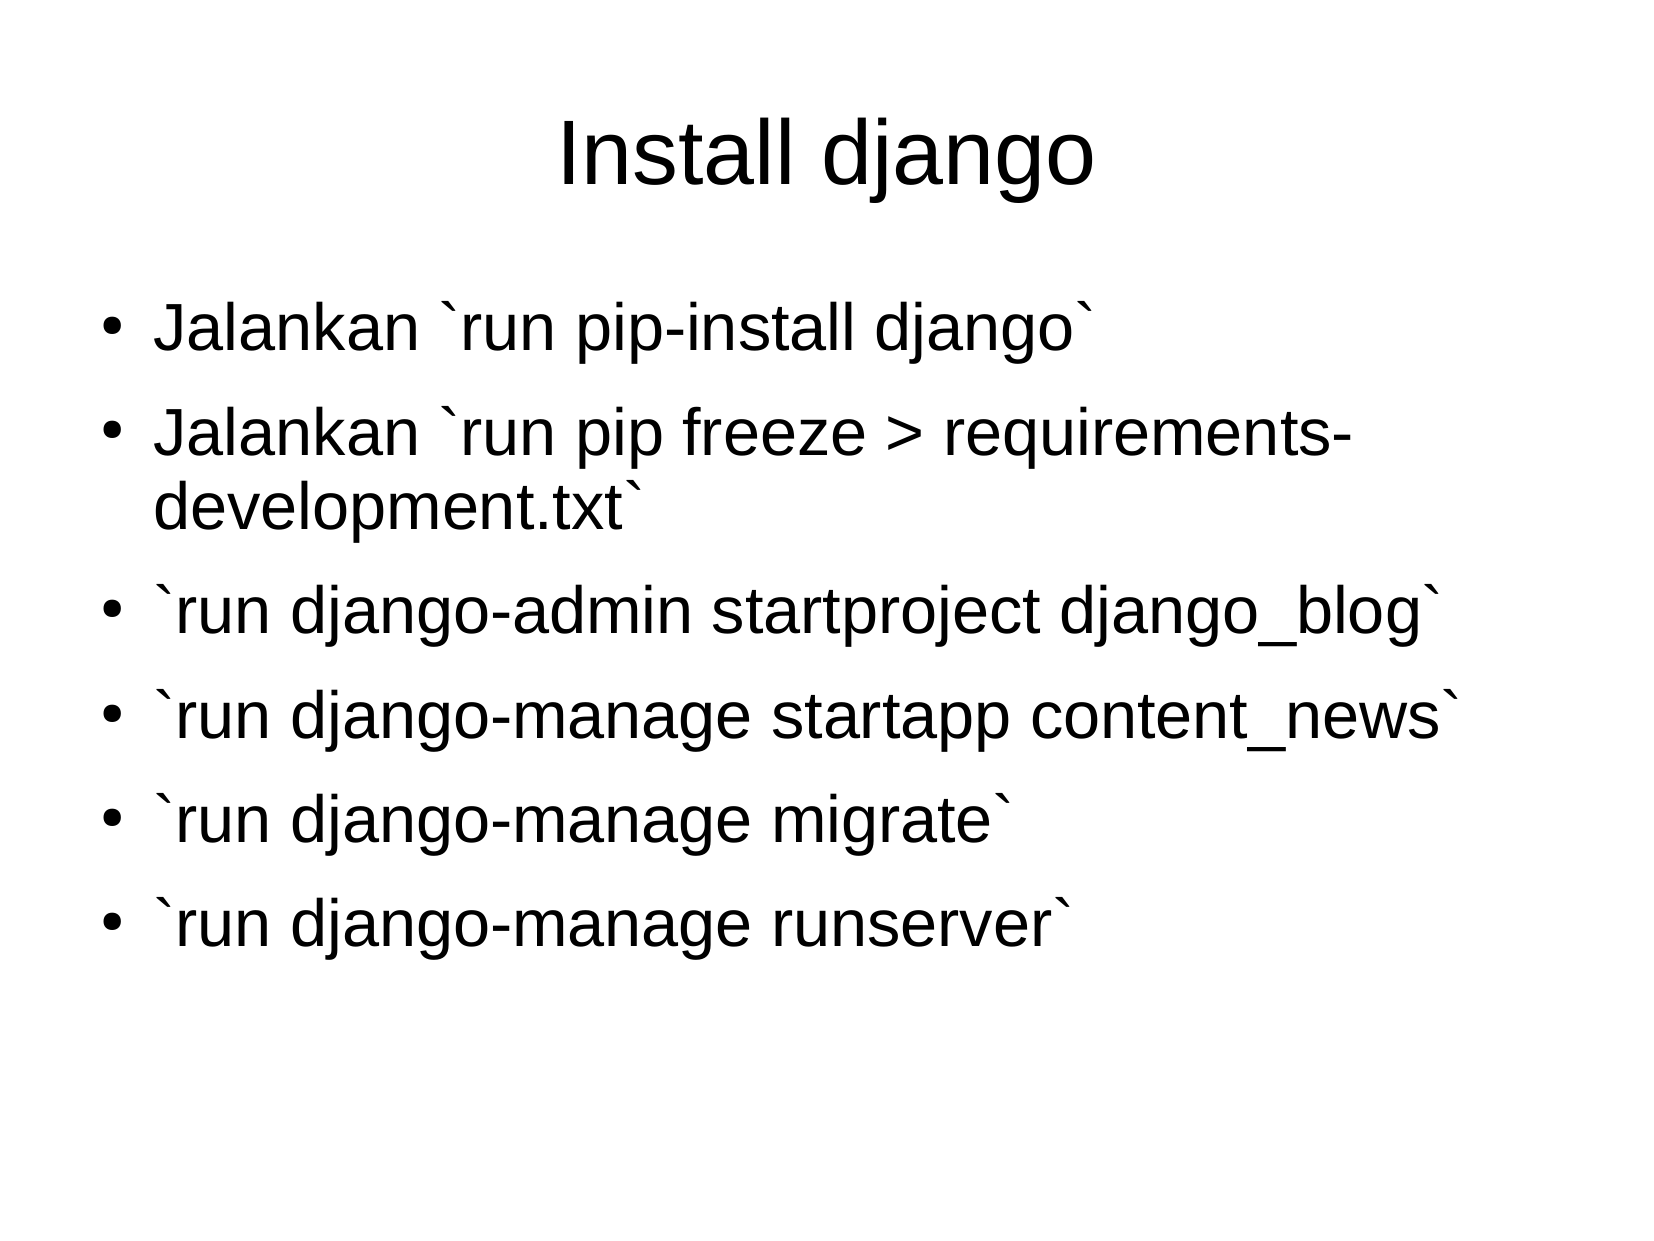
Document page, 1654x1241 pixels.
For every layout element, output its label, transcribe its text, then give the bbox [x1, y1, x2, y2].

title Install django [82, 49, 1571, 257]
list Jalankan `run pip-install django` Jalankan `run pip freeze > requirements-development.txt` `run django-admin startproject django_blog` `run django-manage startapp content_news` `run django-manage migrate` `run django-manage runserver` [82, 290, 1571, 1010]
